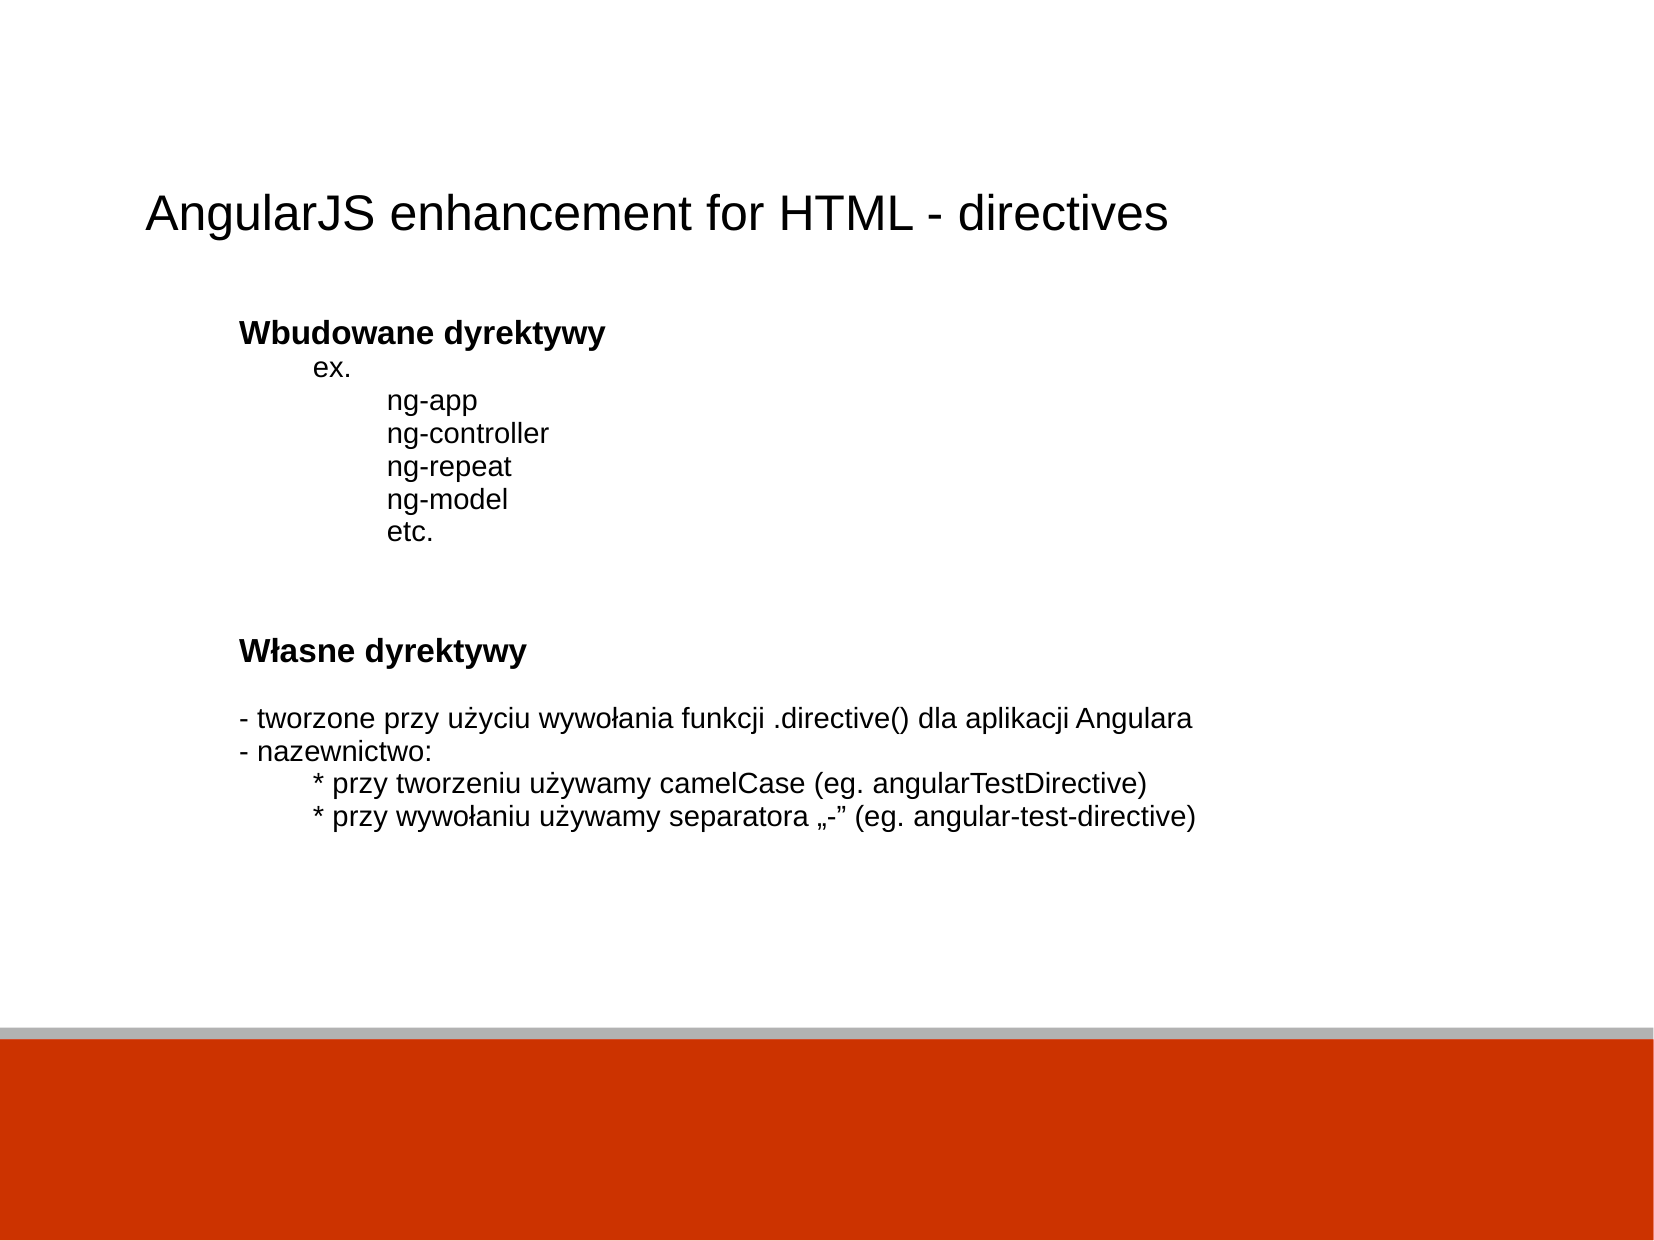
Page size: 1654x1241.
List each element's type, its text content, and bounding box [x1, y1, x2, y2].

text_box [0, 1027, 1654, 1241]
text_box Wbudowane dyrektywy ex. ng-app ng-controller ng-repeat ng-model etc. Własne dyrektywy - tworzone przy użyciu wywołania funkcji .directive() dla aplikacji Angulara - nazewnictwo: * przy tworzeniu używamy camelCase (eg. angularTestDirective) * przy wywołaniu używamy separatora „-” (eg. angular-test-directive) [224, 307, 1359, 957]
text_box AngularJS enhancement for HTML - directives [130, 177, 1186, 249]
